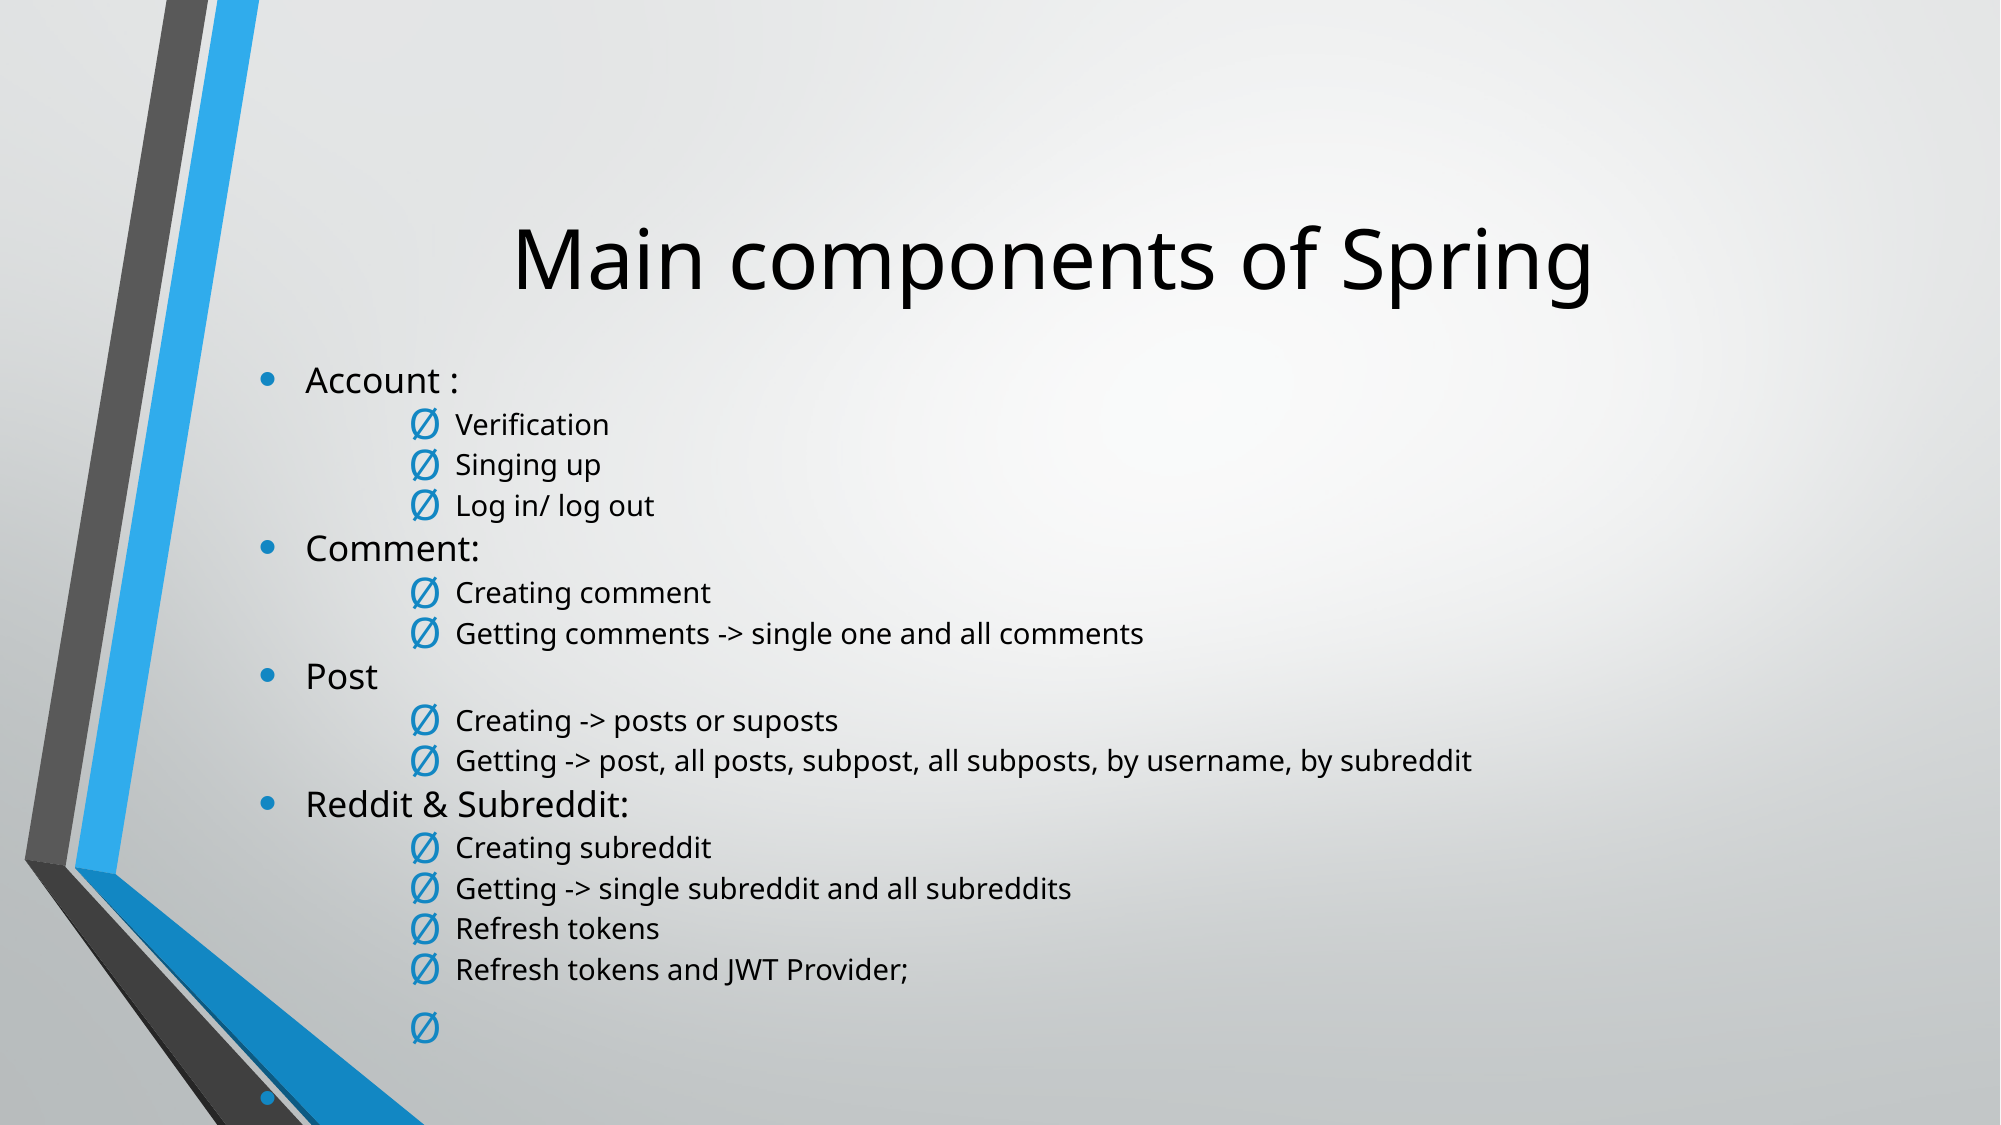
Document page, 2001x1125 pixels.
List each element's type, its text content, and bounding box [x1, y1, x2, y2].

title Main components of Spring [243, 112, 1887, 358]
list Account : Verification Singing up Log in/ log out Comment: Creating comment Getting comments -> single one and all comments Post Creating -> posts or suposts Getting -> post, all posts, subpost, all subposts, by username, by subreddit Reddit & Subreddit: Creating subreddit Getting -> single subreddit and all subreddits Refresh tokens Refresh tokens and JWT Provider; [243, 358, 1887, 1125]
